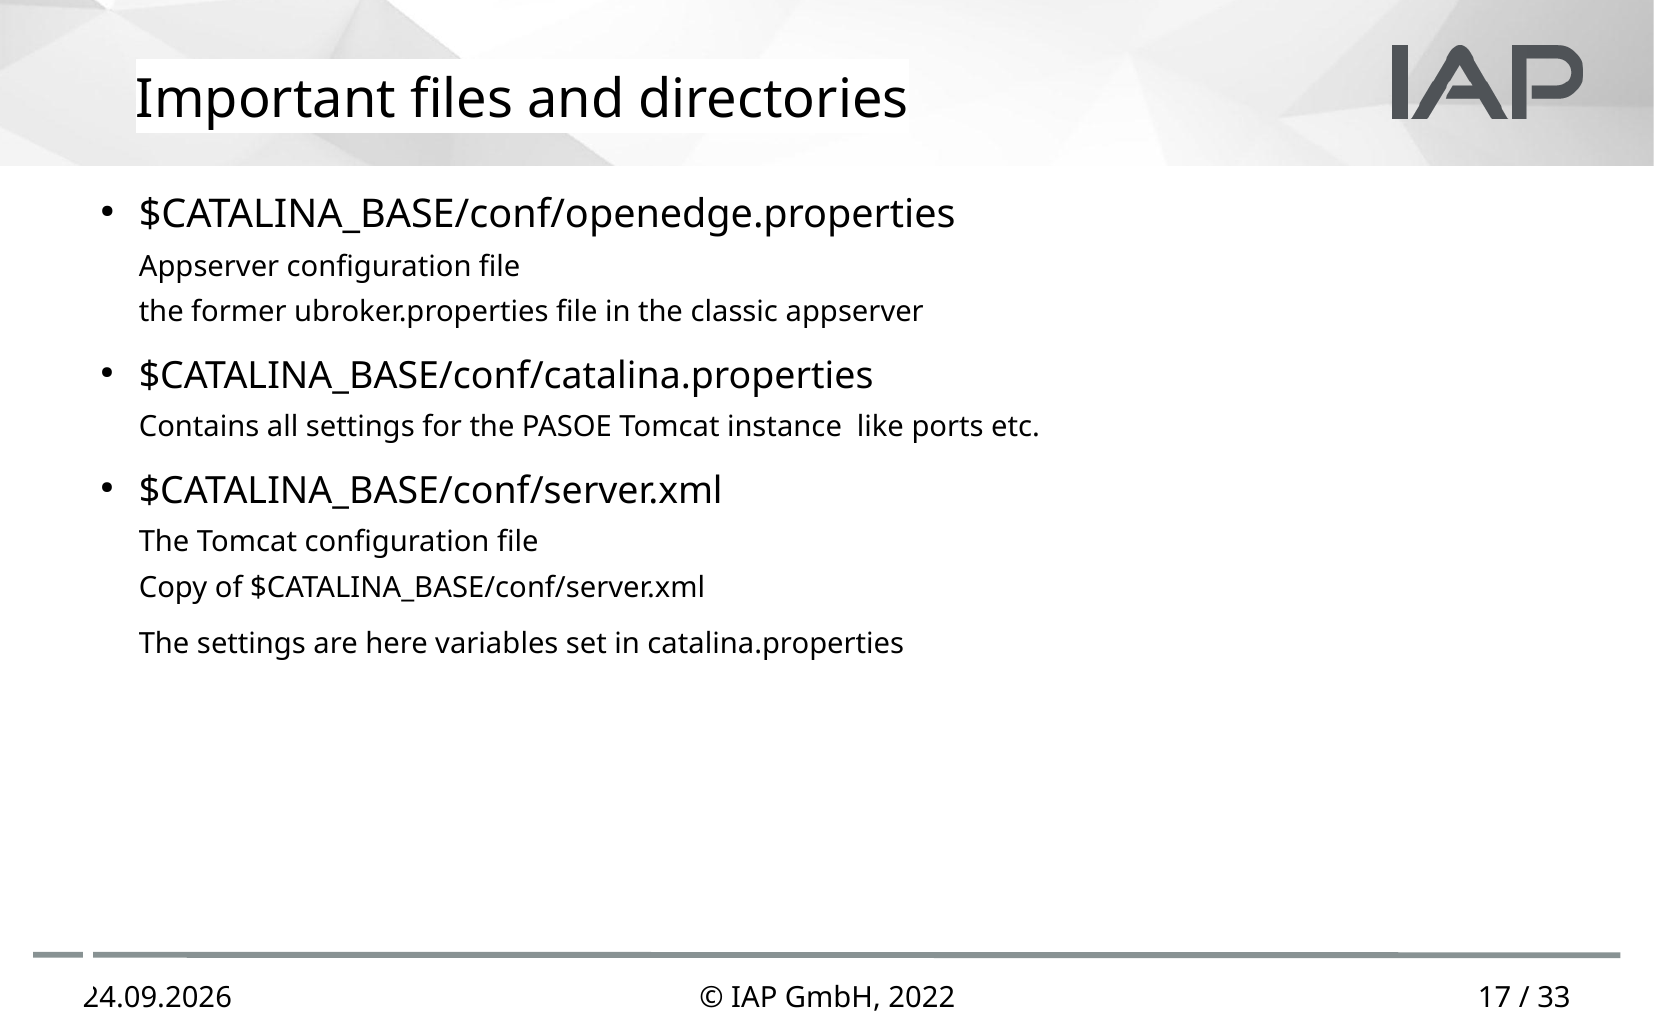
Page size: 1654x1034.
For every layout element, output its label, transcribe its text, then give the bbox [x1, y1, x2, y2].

list $CATALINA_BASE/conf/openedge.properties Appserver configuration file the former ubroker.properties file in the classic appserver $CATALINA_BASE/conf/catalina.properties Contains all settings for the PASOE Tomcat instance like ports etc. $CATALINA_BASE/conf/server.xml The Tomcat configuration file Copy of $CATALINA_BASE/conf/server.xml The settings are here variables set in catalina.properties [82, 177, 1560, 880]
title Important files and directories [135, 41, 1264, 152]
picture [0, 0, 1654, 166]
